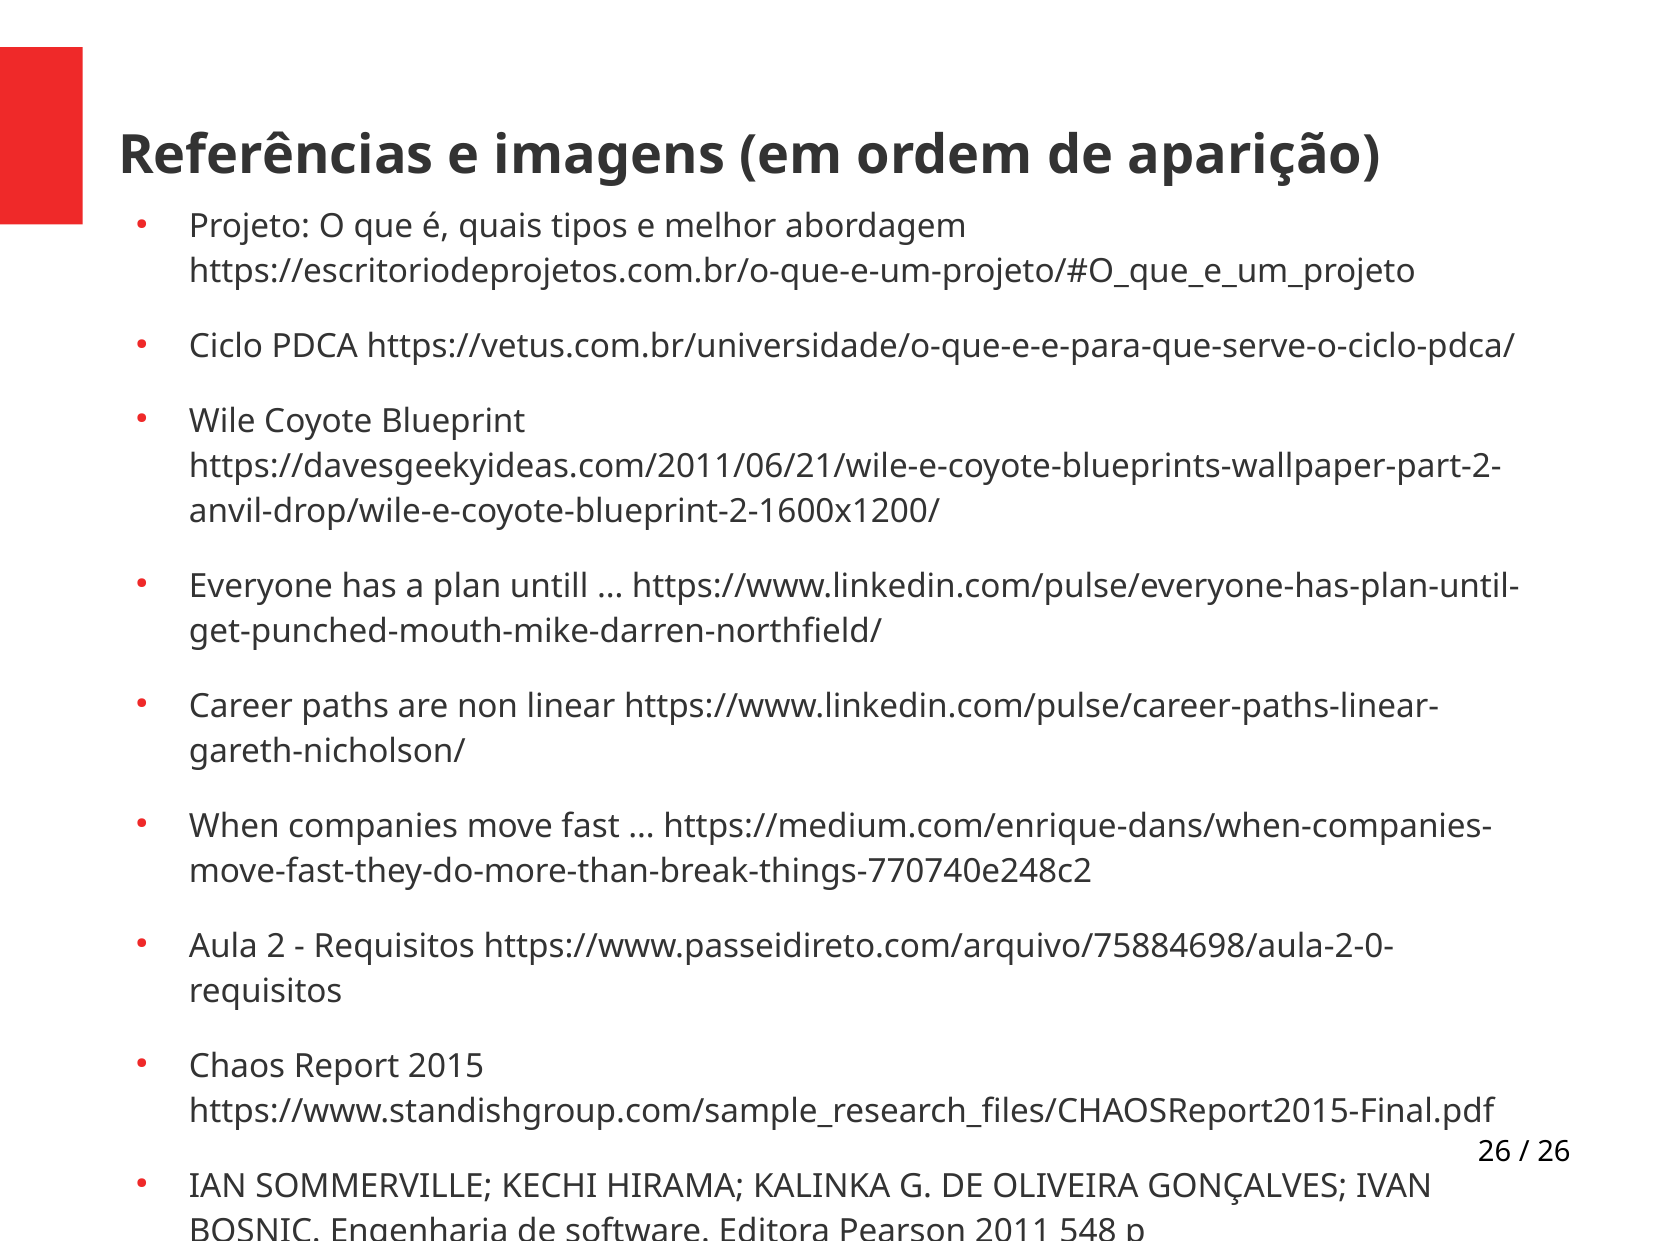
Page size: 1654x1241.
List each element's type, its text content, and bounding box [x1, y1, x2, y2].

list Projeto: O que é, quais tipos e melhor abordagem https://escritoriodeprojetos.com.br/o-que-e-um-projeto/#O_que_e_um_projeto Ciclo PDCA https://vetus.com.br/universidade/o-que-e-e-para-que-serve-o-ciclo-pdca/ Wile Coyote Blueprint https://davesgeekyideas.com/2011/06/21/wile-e-coyote-blueprints-wallpaper-part-2-anvil-drop/wile-e-coyote-blueprint-2-1600x1200/ Everyone has a plan untill … https://www.linkedin.com/pulse/everyone-has-plan-until-get-punched-mouth-mike-darren-northfield/ Career paths are non linear https://www.linkedin.com/pulse/career-paths-linear-gareth-nicholson/ When companies move fast … https://medium.com/enrique-dans/when-companies-move-fast-they-do-more-than-break-things-770740e248c2 Aula 2 - Requisitos https://www.passeidireto.com/arquivo/75884698/aula-2-0-requisitos Chaos Report 2015 https://www.standishgroup.com/sample_research_files/CHAOSReport2015-Final.pdf IAN SOMMERVILLE; KECHI HIRAMA; KALINKA G. DE OLIVEIRA GONÇALVES; IVAN BOSNIC. Engenharia de software. Editora Pearson 2011 548 p [118, 201, 1536, 922]
title Referências e imagens (em ordem de aparição) [118, 49, 1571, 257]
